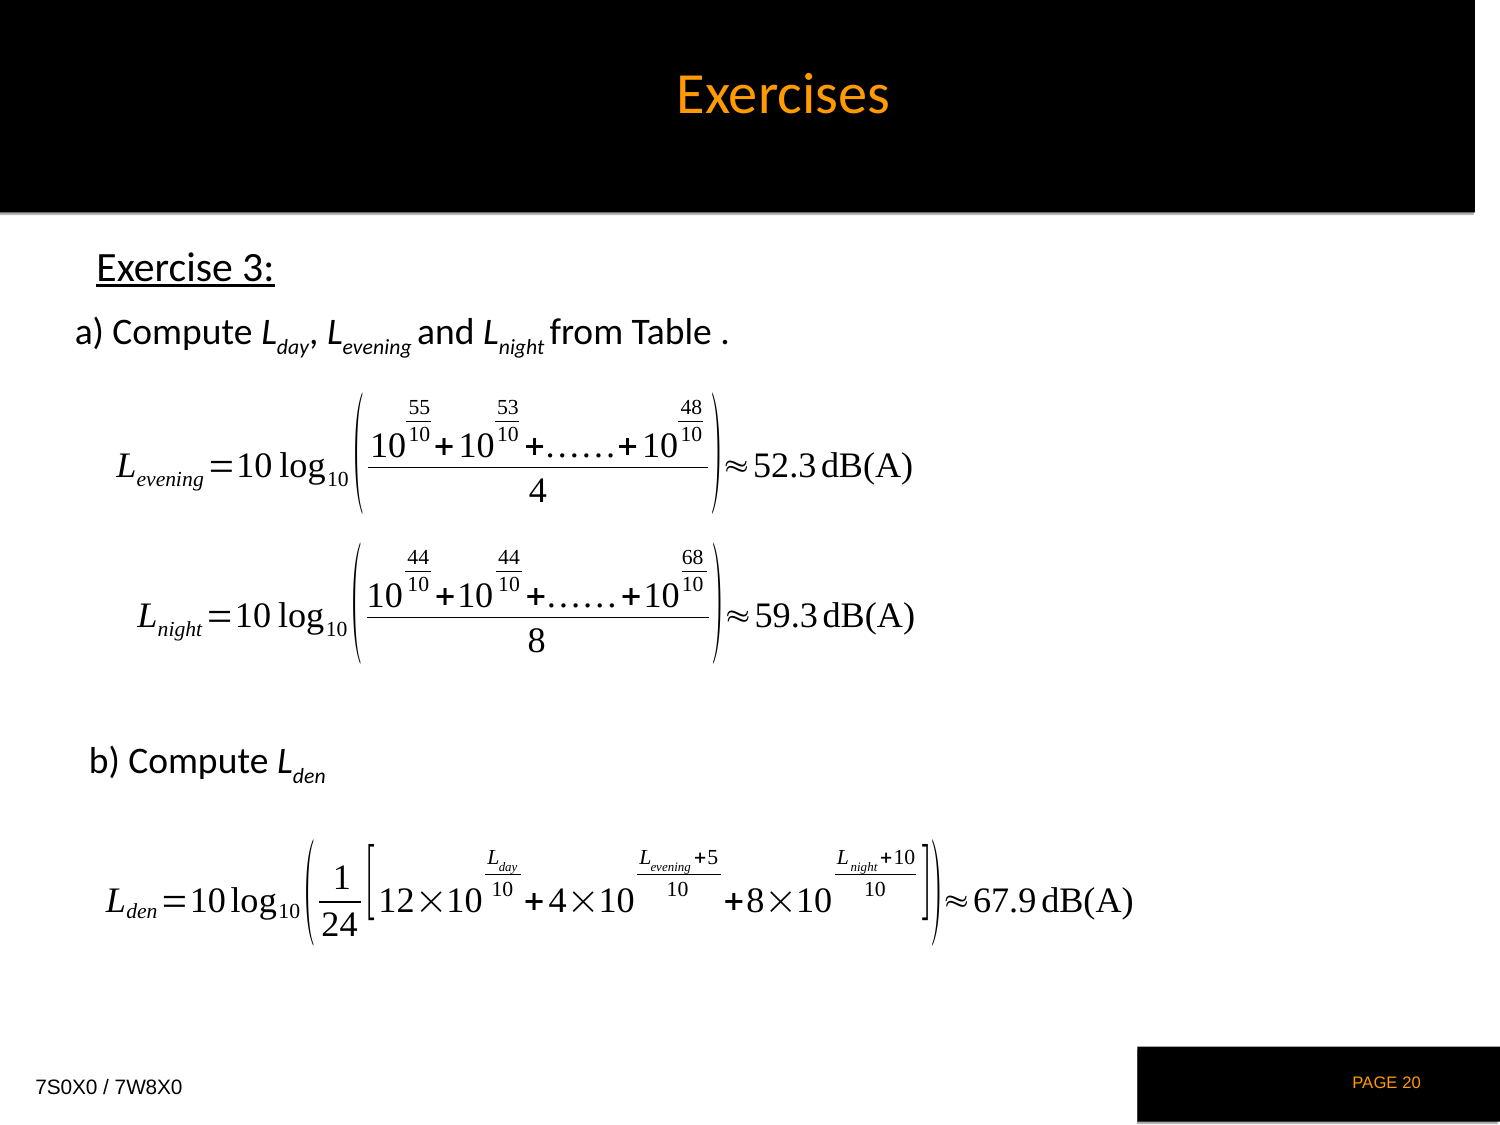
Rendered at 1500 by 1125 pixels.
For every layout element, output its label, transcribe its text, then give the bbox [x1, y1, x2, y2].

chart [94, 837, 1144, 949]
chart [126, 539, 925, 667]
text_box Exercises [125, 48, 1442, 200]
text_box PAGE 20 [1352, 1066, 1453, 1098]
chart [105, 389, 924, 517]
text_box a) Compute Lday, Levening and Lnight from Table . [59, 299, 754, 366]
text_box [1137, 1046, 1500, 1122]
text_box b) Compute Lden [74, 729, 341, 796]
text_box [0, 0, 1475, 213]
list Exercise 3: [81, 232, 1394, 483]
text_box 7S0X0 / 7W8X0 [35, 1070, 626, 1102]
